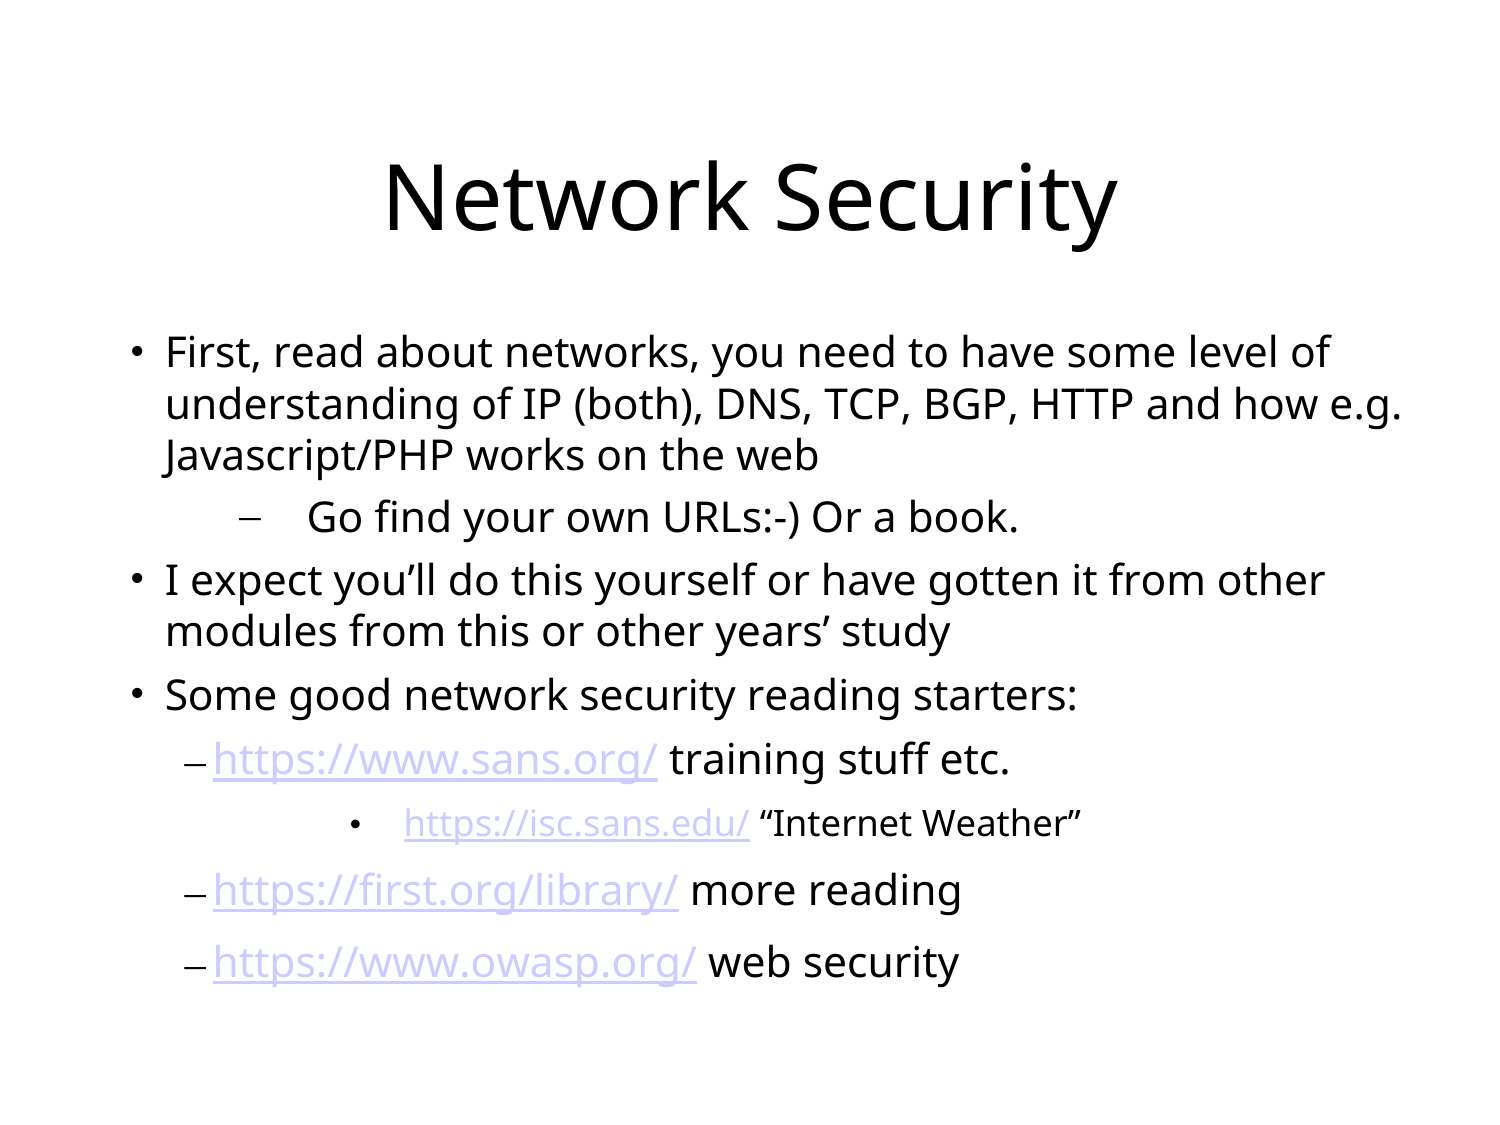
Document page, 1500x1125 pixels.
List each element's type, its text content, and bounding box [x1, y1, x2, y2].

title Network Security [112, 99, 1388, 288]
list First, read about networks, you need to have some level of understanding of IP (both), DNS, TCP, BGP, HTTP and how e.g. Javascript/PHP works on the web Go find your own URLs:-) Or a book. I expect you’ll do this yourself or have gotten it from other modules from this or other years’ study Some good network security reading starters: https://www.sans.org/ training stuff etc. https://isc.sans.edu/ “Internet Weather” https://first.org/library/ more reading https://www.owasp.org/ web security [129, 324, 1405, 1000]
